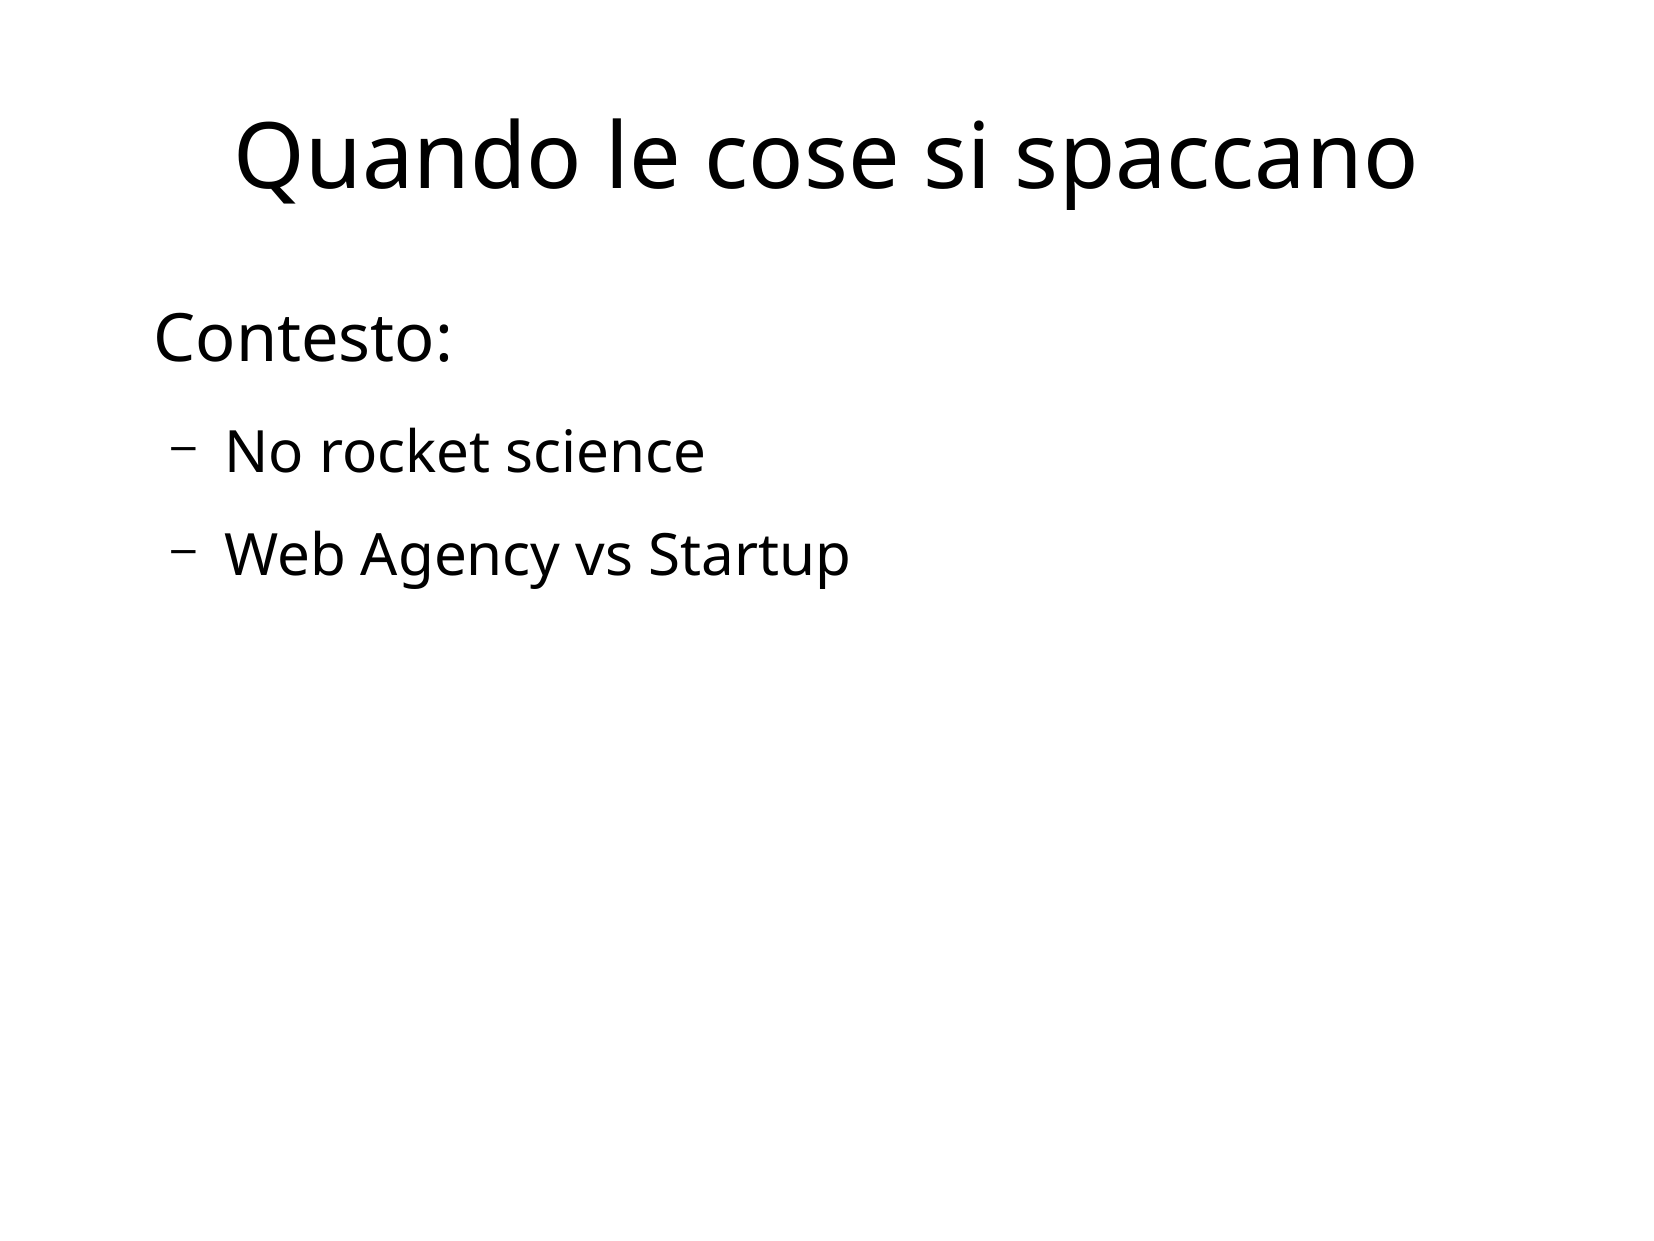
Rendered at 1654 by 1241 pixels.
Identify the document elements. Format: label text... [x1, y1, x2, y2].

title Quando le cose si spaccano [82, 49, 1571, 257]
list Contesto: No rocket science Web Agency vs Startup [82, 290, 1571, 1010]
